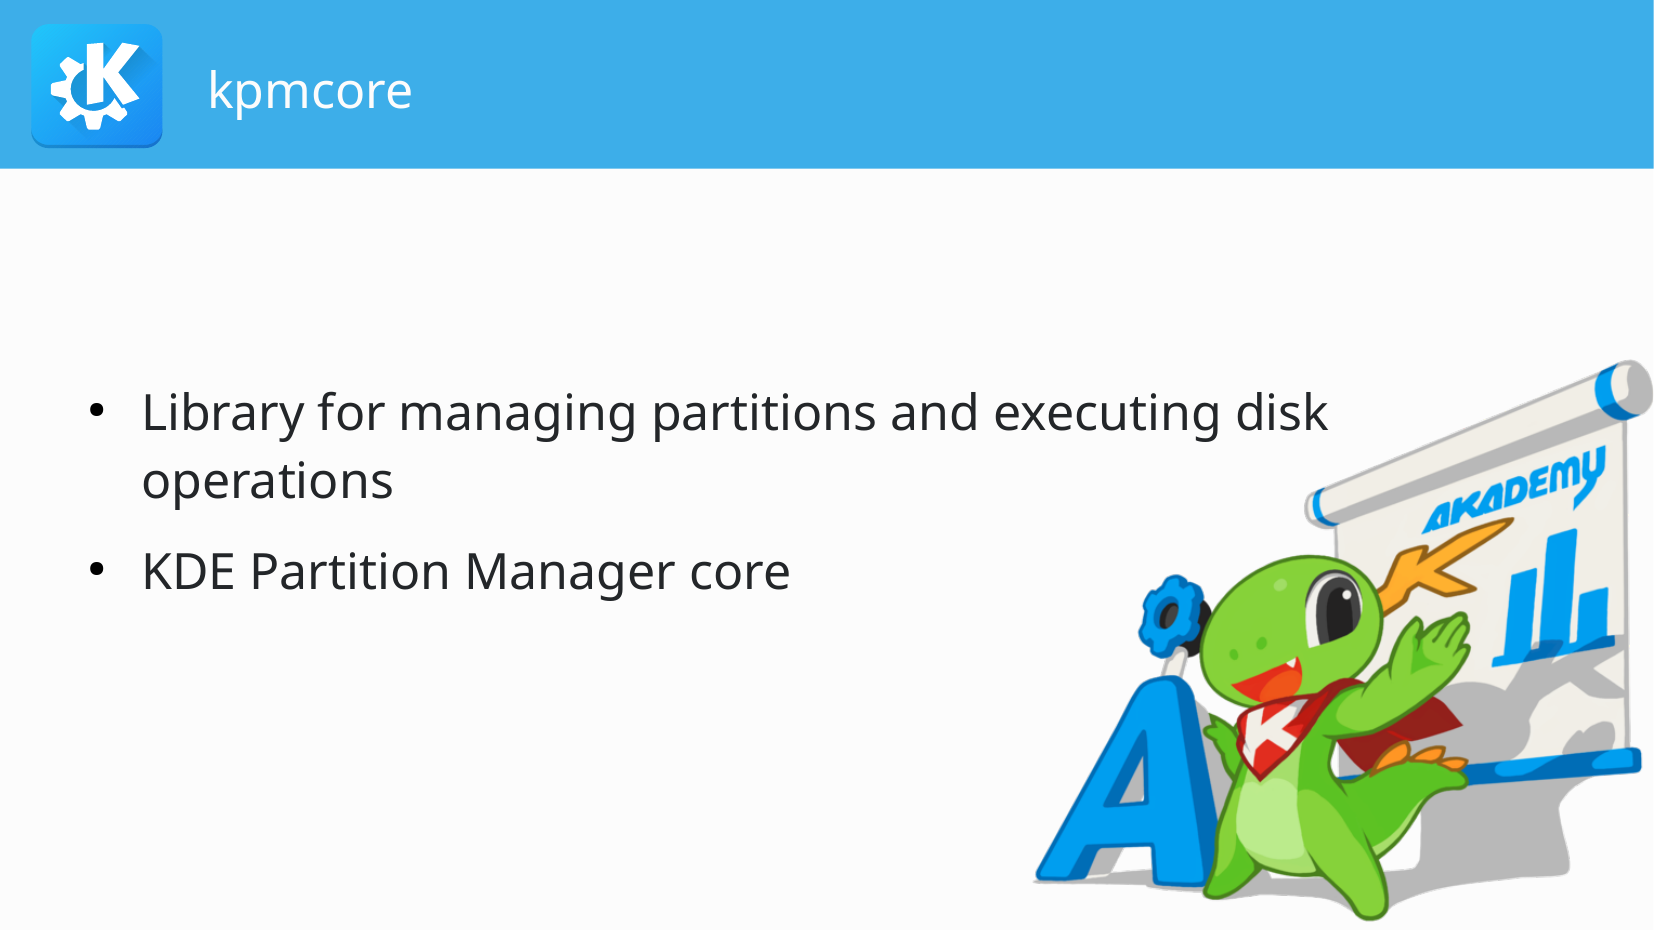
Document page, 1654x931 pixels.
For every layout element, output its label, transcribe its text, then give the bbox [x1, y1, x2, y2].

picture [988, 290, 1654, 931]
list Library for managing partitions and executing disk operations KDE Partition Manager core [70, 220, 1559, 761]
title kpmcore [207, 11, 1558, 167]
